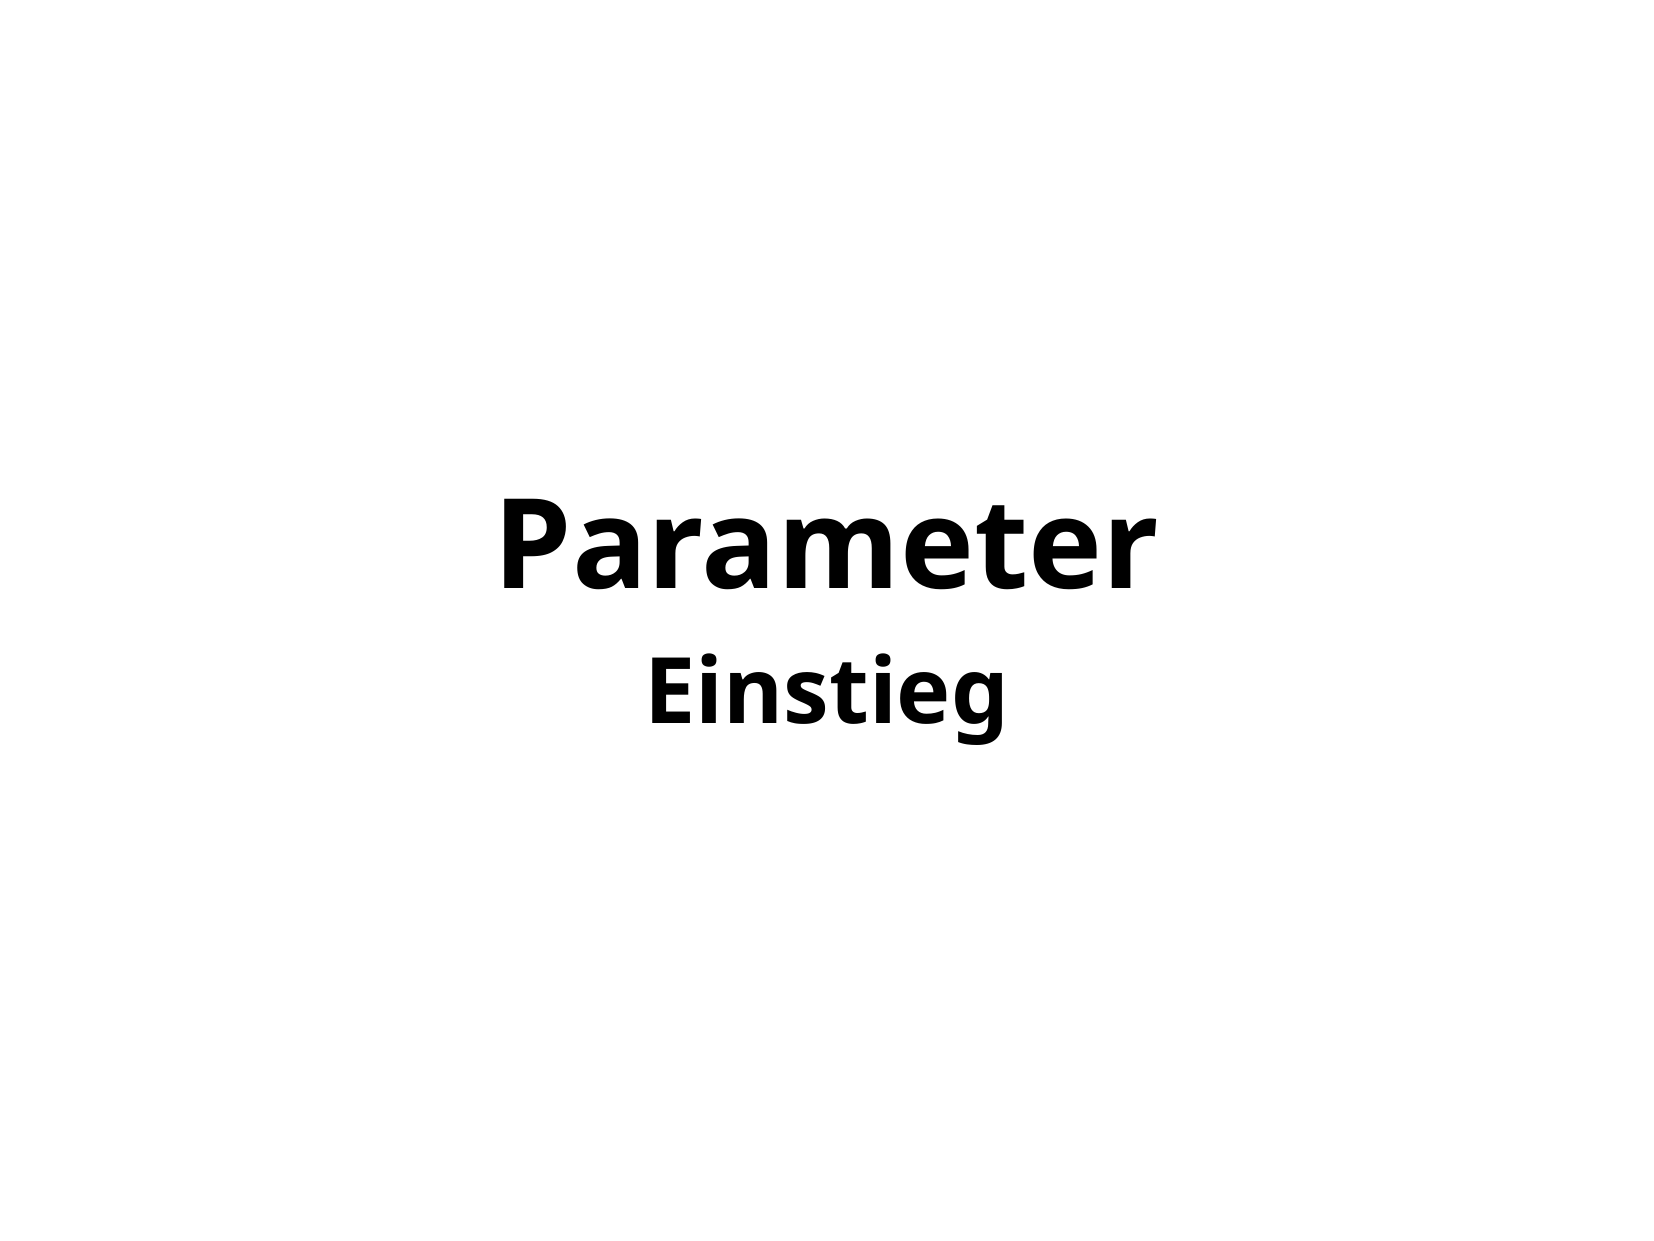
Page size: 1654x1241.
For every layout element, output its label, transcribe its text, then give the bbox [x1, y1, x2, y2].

subtitle Parameter Einstieg [23, 82, 1630, 1123]
